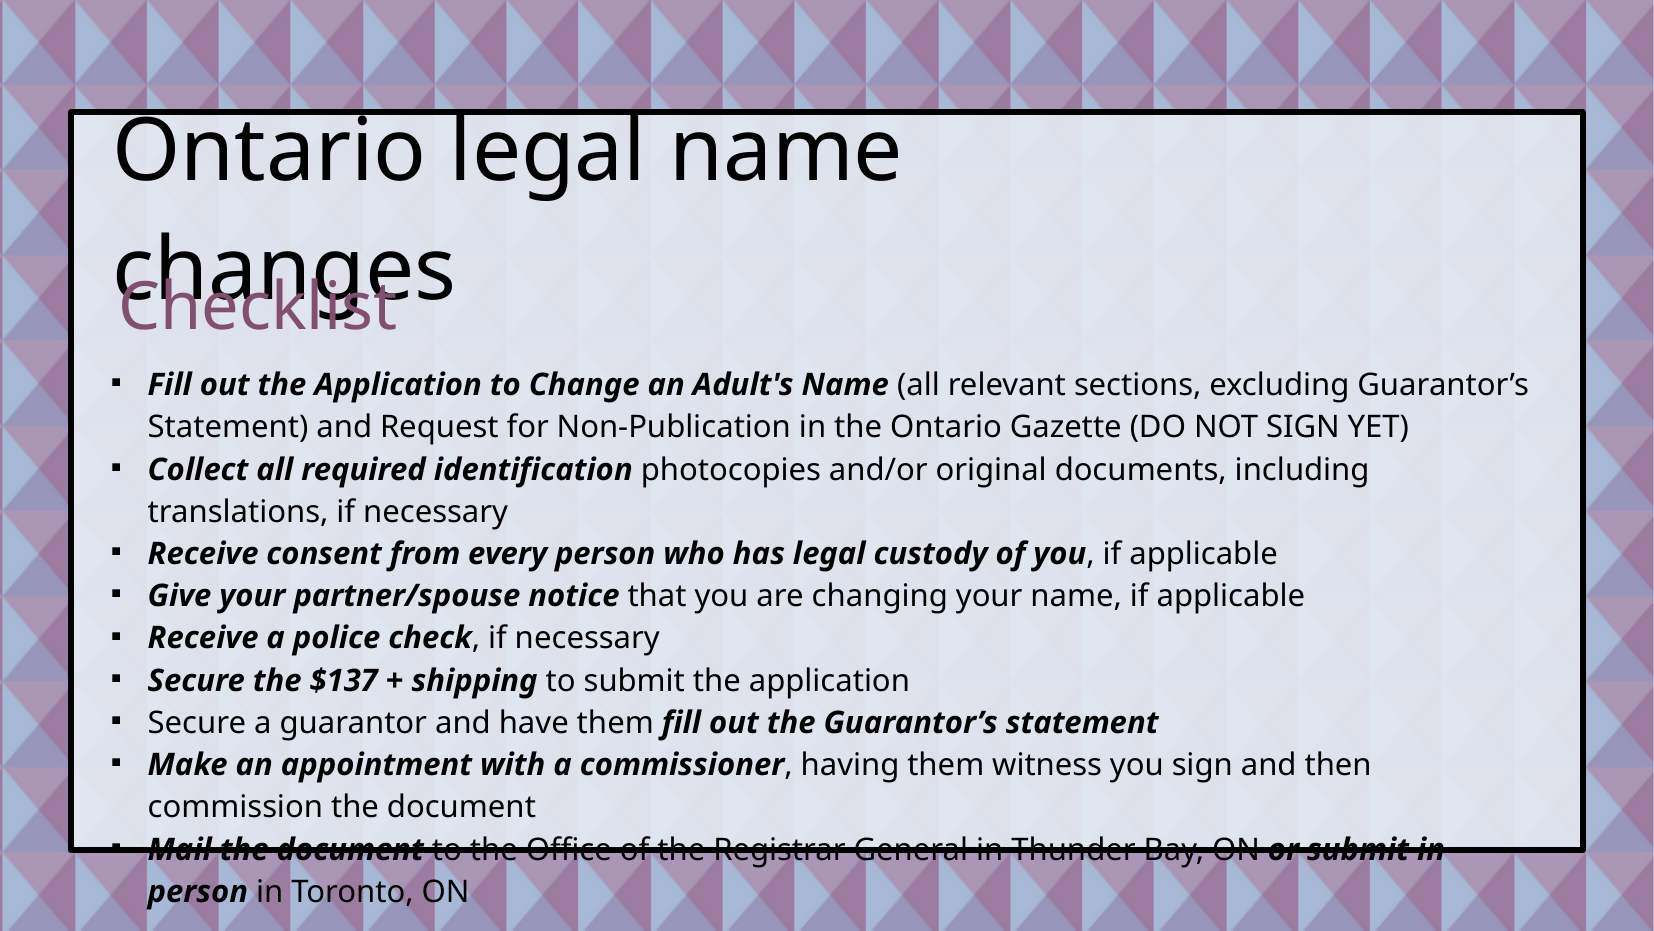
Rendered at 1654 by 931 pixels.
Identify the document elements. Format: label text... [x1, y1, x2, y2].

text_box [755, 845, 764, 851]
title Ontario legal name changes [112, 153, 1223, 259]
text_box [737, 845, 745, 850]
text_box [719, 840, 727, 848]
text_box [989, 845, 998, 851]
text_box [898, 845, 907, 851]
text_box [530, 840, 544, 851]
text_box [917, 845, 925, 850]
text_box [1071, 845, 1080, 851]
text_box [1217, 840, 1231, 851]
text_box [1149, 840, 1158, 847]
text_box [70, 112, 1583, 851]
text_box [1241, 842, 1247, 851]
text_box [692, 845, 700, 850]
text_box [881, 845, 889, 850]
text_box [1110, 845, 1118, 850]
text_box [624, 845, 633, 851]
text_box [599, 845, 607, 850]
picture [0, 0, 1654, 931]
text_box [486, 845, 495, 851]
text_box [448, 845, 457, 851]
text_box [673, 845, 682, 851]
text_box [1033, 845, 1042, 851]
text_box [505, 845, 513, 850]
text_box [1091, 845, 1100, 851]
title Checklist [118, 257, 1099, 349]
text_box Fill out the Application to Change an Adult's Name (all relevant sections, excluding Guarantor’s Statement) and Request for Non-Publication in the Ontario Gazette (DO NOT SIGN YET) Collect all required identification photocopies and/or original documents, including translations, if necessary Receive consent from every person who has legal custody of you, if applicable Give your partner/spouse notice that you are changing your name, if applicable Receive a police check, if necessary Secure the $137 + shipping to submit the application Secure a guarantor and have them fill out the Guarantor’s statement Make an appointment with a commissioner, having them witness you sign and then commission the document Mail the document to the Office of the Registrar General in Thunder Bay, ON or submit in person in Toronto, ON [112, 362, 1536, 827]
